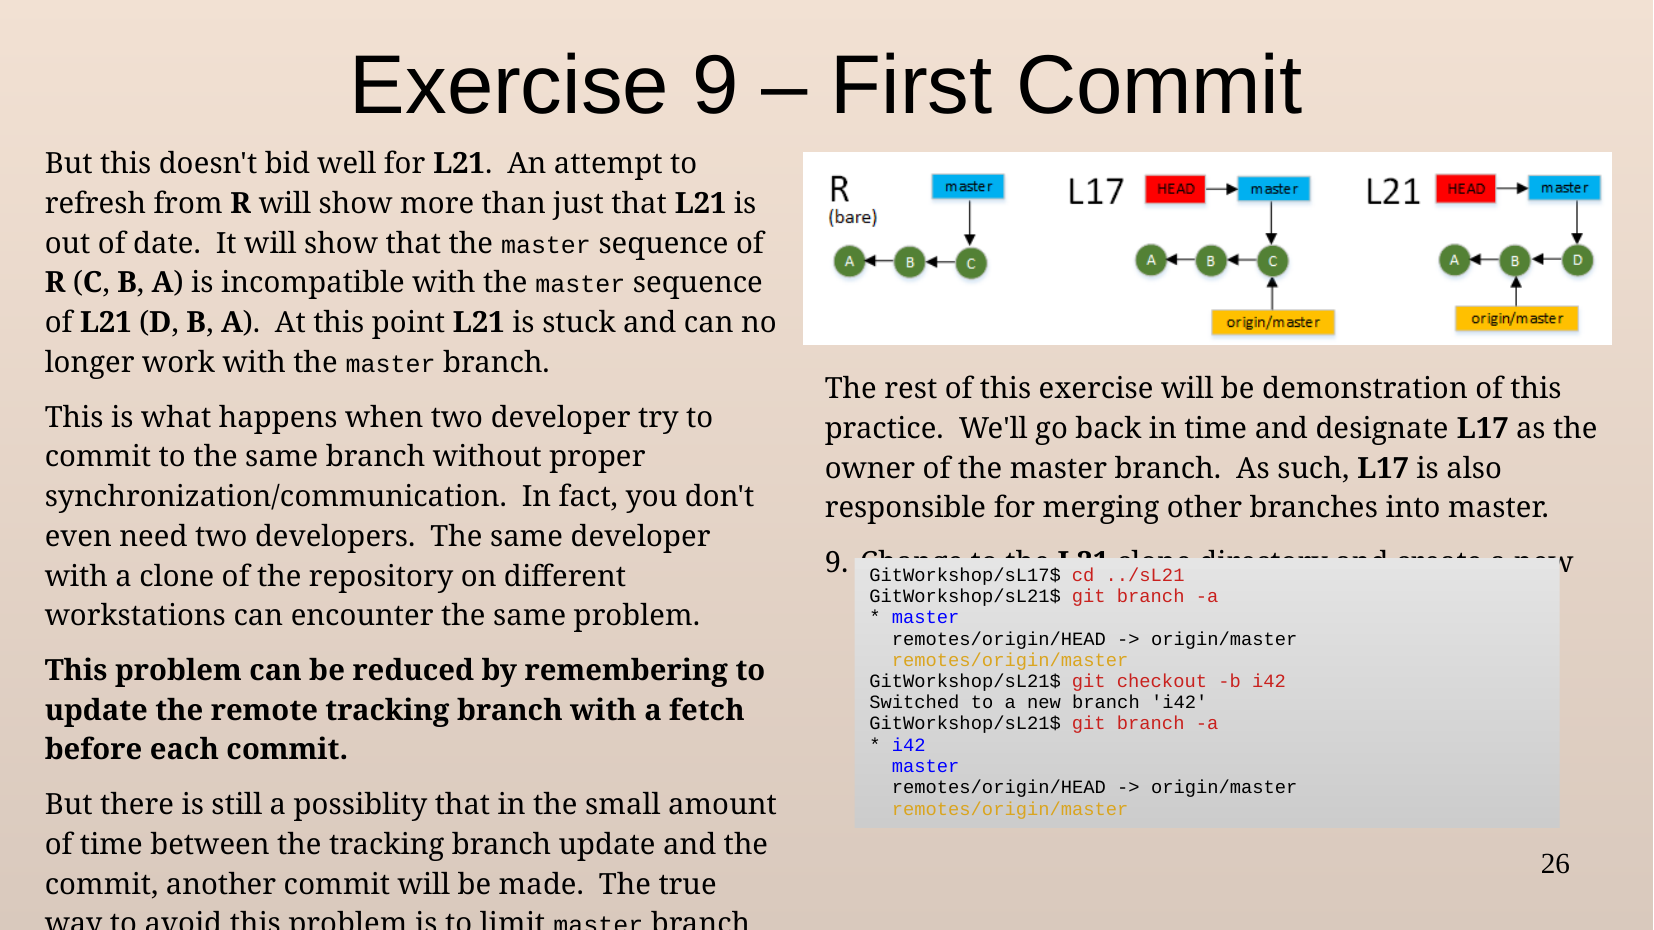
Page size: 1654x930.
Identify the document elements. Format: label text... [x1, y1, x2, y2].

text_box But this doesn't bid well for L21. An attempt to refresh from R will show more than just that L21 is out of date. It will show that the master sequence of R (C, B, A) is incompatible with the master sequence of L21 (D, B, A). At this point L21 is stuck and can no longer work with the master branch. This is what happens when two developer try to commit to the same branch without proper synchronization/communication. In fact, you don't even need two developers. The same developer with a clone of the repository on different workstations can encounter the same problem. This problem can be reduced by remembering to update the remote tracking branch with a fetch before each commit. But there is still a possiblity that in the small amount of time between the tracking branch update and the commit, another commit will be made. The true way to avoid this problem is to limit master branch commits to a single person or to a small group of people who communicate well. Everyone else commits using different branches that are merged to master. This eliminates the race conditions. [30, 134, 796, 856]
text_box GitWorkshop/sL17$ cd ../sL21 GitWorkshop/sL21$ git branch -a * master remotes/origin/HEAD -> origin/master remotes/origin/master GitWorkshop/sL21$ git checkout -b i42 Switched to a new branch 'i42' GitWorkshop/sL21$ git branch -a * i42 master remotes/origin/HEAD -> origin/master remotes/origin/master [854, 558, 1560, 829]
picture [803, 152, 1612, 345]
title Exercise 9 – First Commit [82, 19, 1571, 151]
text_box The rest of this exercise will be demonstration of this practice. We'll go back in time and designate L17 as the owner of the master branch. As such, L17 is also responsible for merging other branches into master. Change to the L21 clone directory and create a new i42 branch. [810, 359, 1621, 555]
